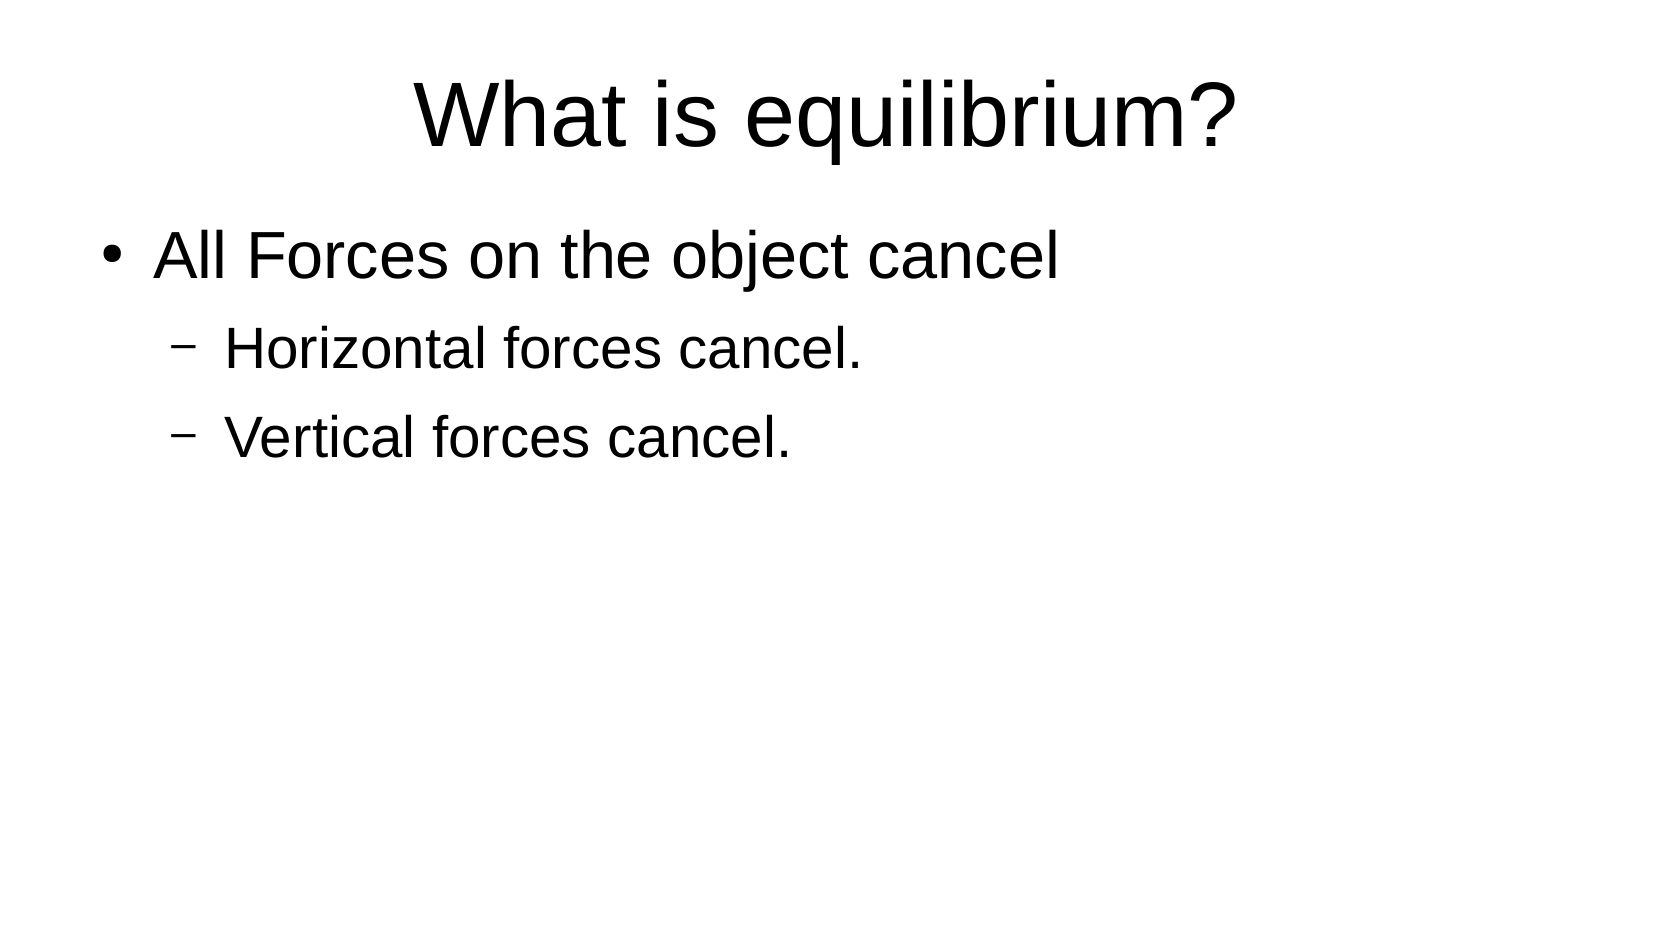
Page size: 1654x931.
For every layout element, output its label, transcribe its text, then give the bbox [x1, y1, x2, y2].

list All Forces on the object cancel Horizontal forces cancel. Vertical forces cancel. [82, 217, 1571, 758]
title What is equilibrium? [82, 37, 1571, 193]
